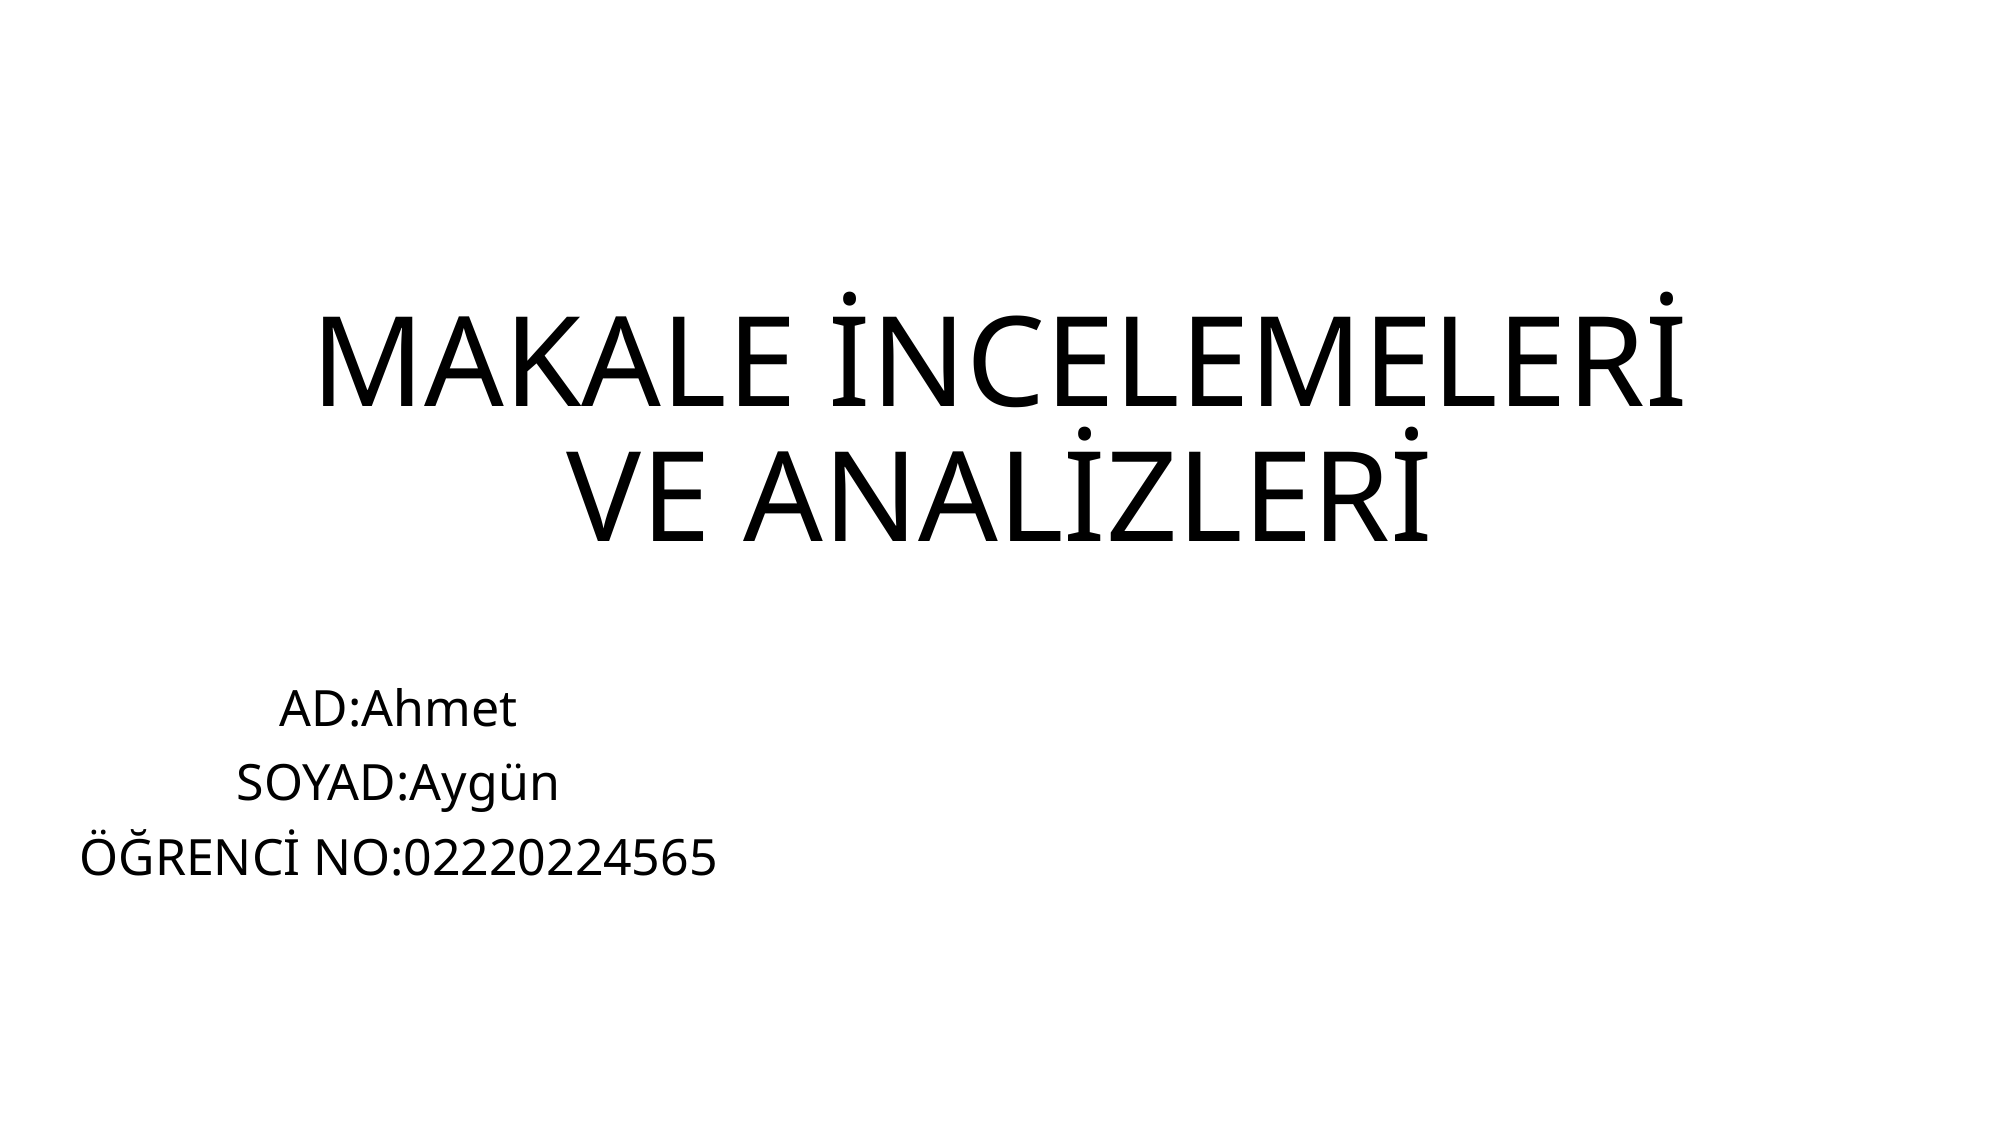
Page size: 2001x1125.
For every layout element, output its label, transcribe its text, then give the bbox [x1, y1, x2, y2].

title MAKALE İNCELEMELERİ VE ANALİZLERİ [249, 184, 1750, 576]
subtitle AD:Ahmet SOYAD:Aygün ÖĞRENCİ NO:02220224565 [0, 675, 916, 981]
